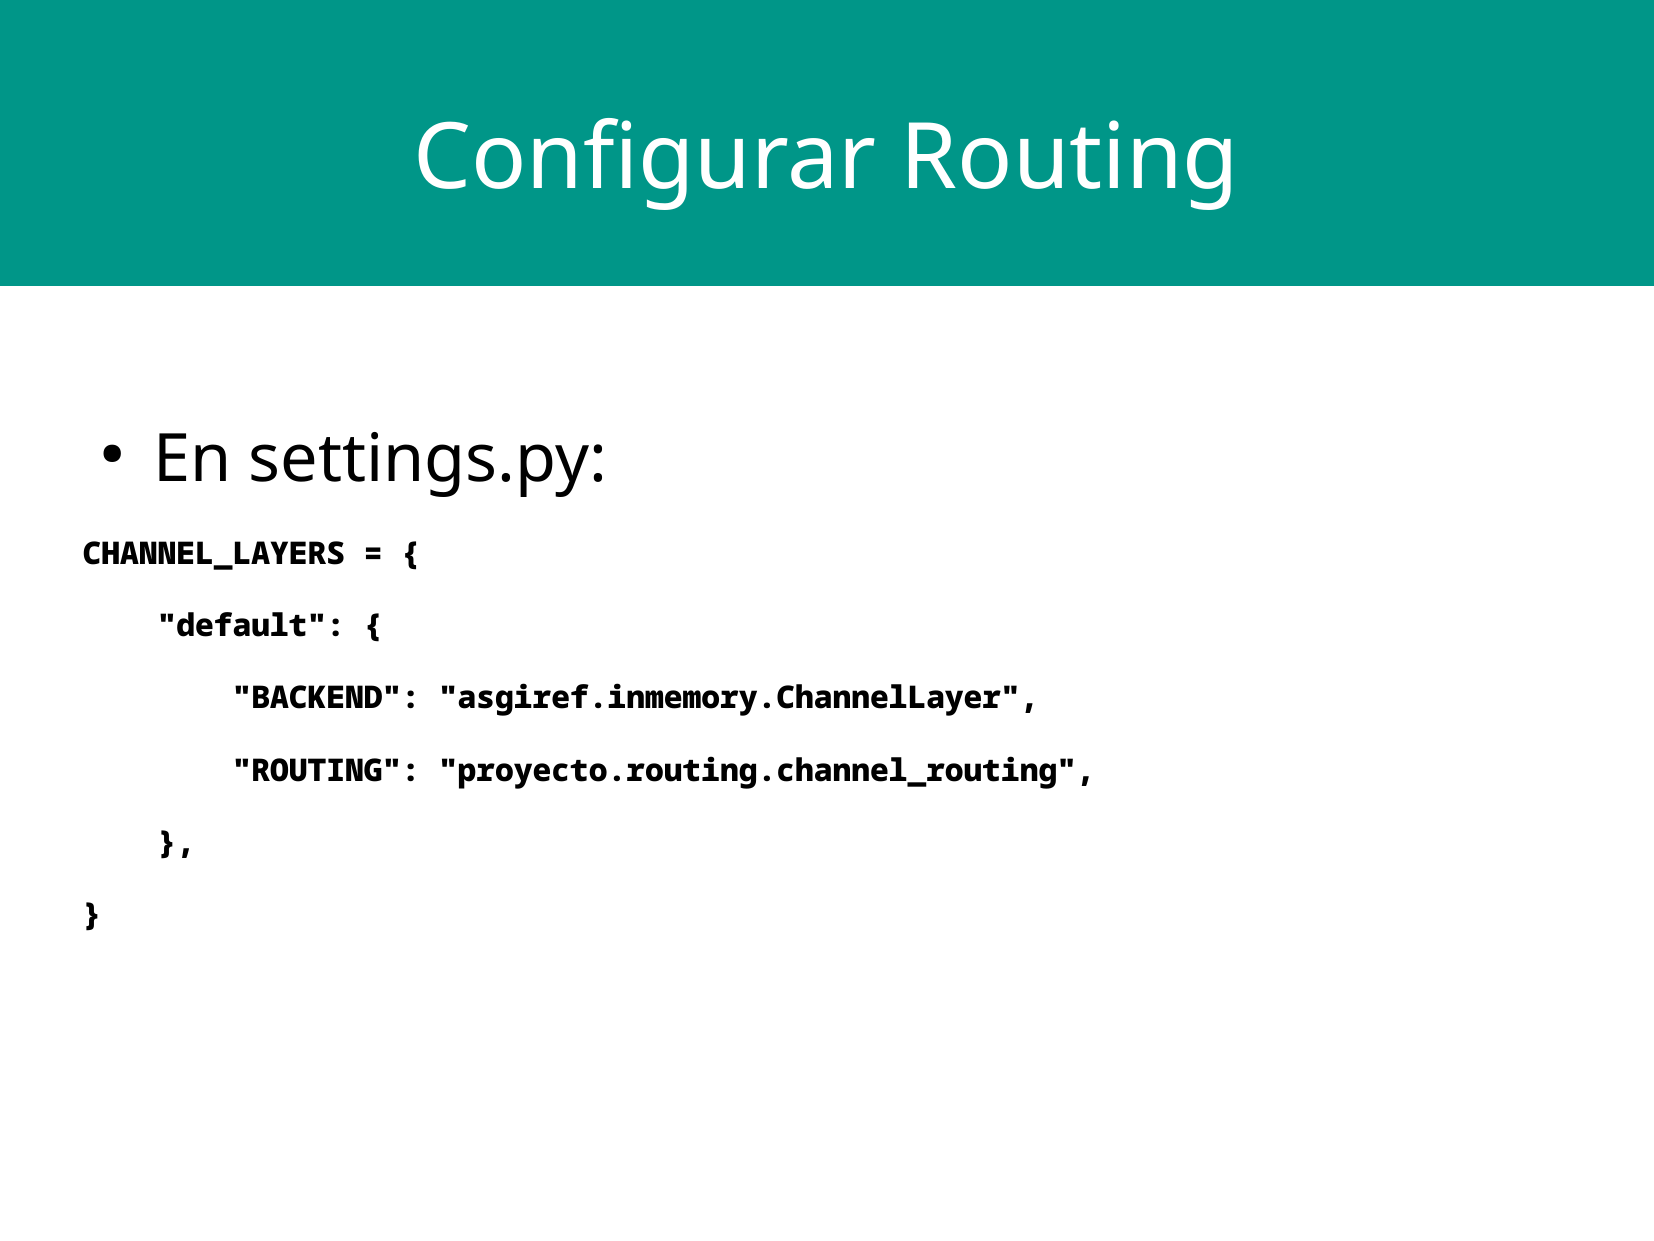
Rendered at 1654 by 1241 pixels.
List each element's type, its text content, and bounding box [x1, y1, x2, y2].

list En settings.py: CHANNEL_LAYERS = { "default": { "BACKEND": "asgiref.inmemory.ChannelLayer", "ROUTING": "proyecto.routing.channel_routing", }, } [82, 290, 1571, 1010]
title Configurar Routing [82, 49, 1571, 257]
